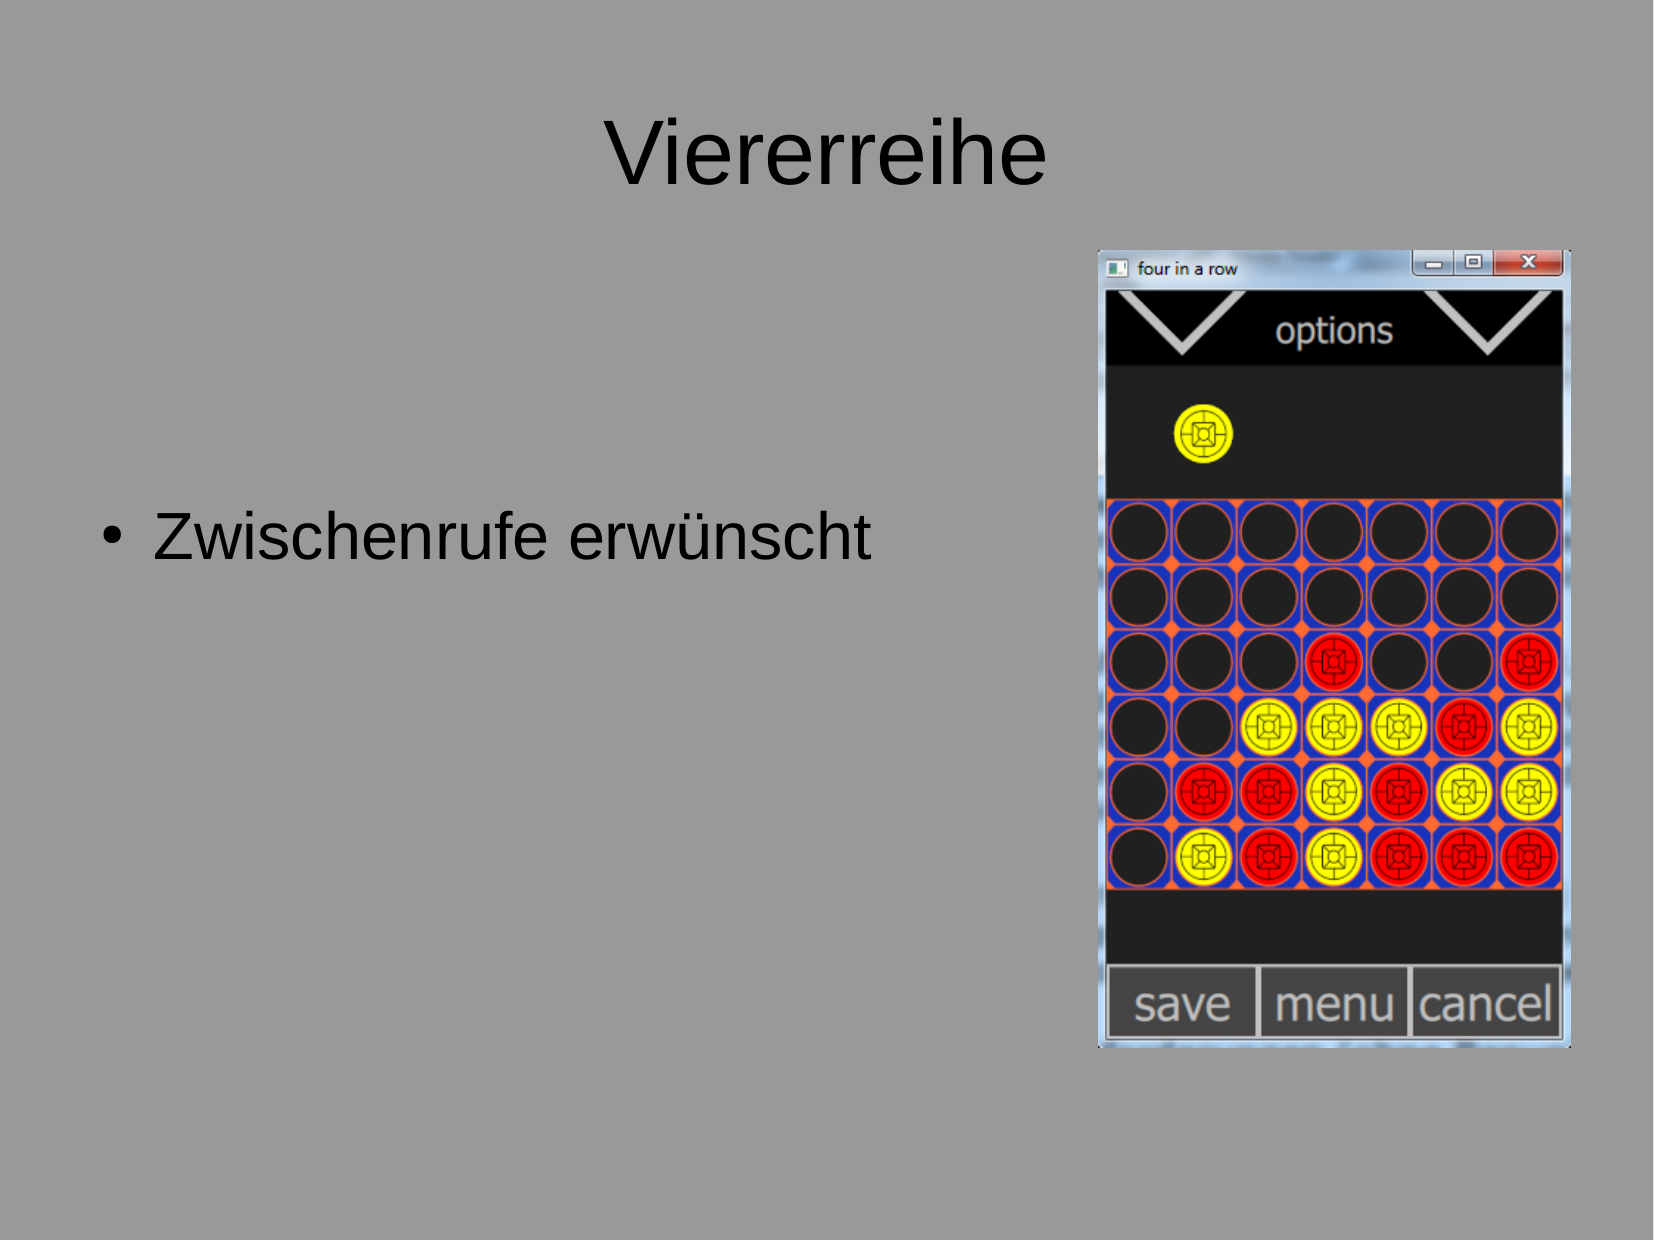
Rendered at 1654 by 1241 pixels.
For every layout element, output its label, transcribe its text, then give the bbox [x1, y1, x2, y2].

title Viererreihe [82, 49, 1571, 257]
picture [1098, 250, 1571, 1048]
list Zwischenrufe erwünscht [82, 290, 1098, 1010]
